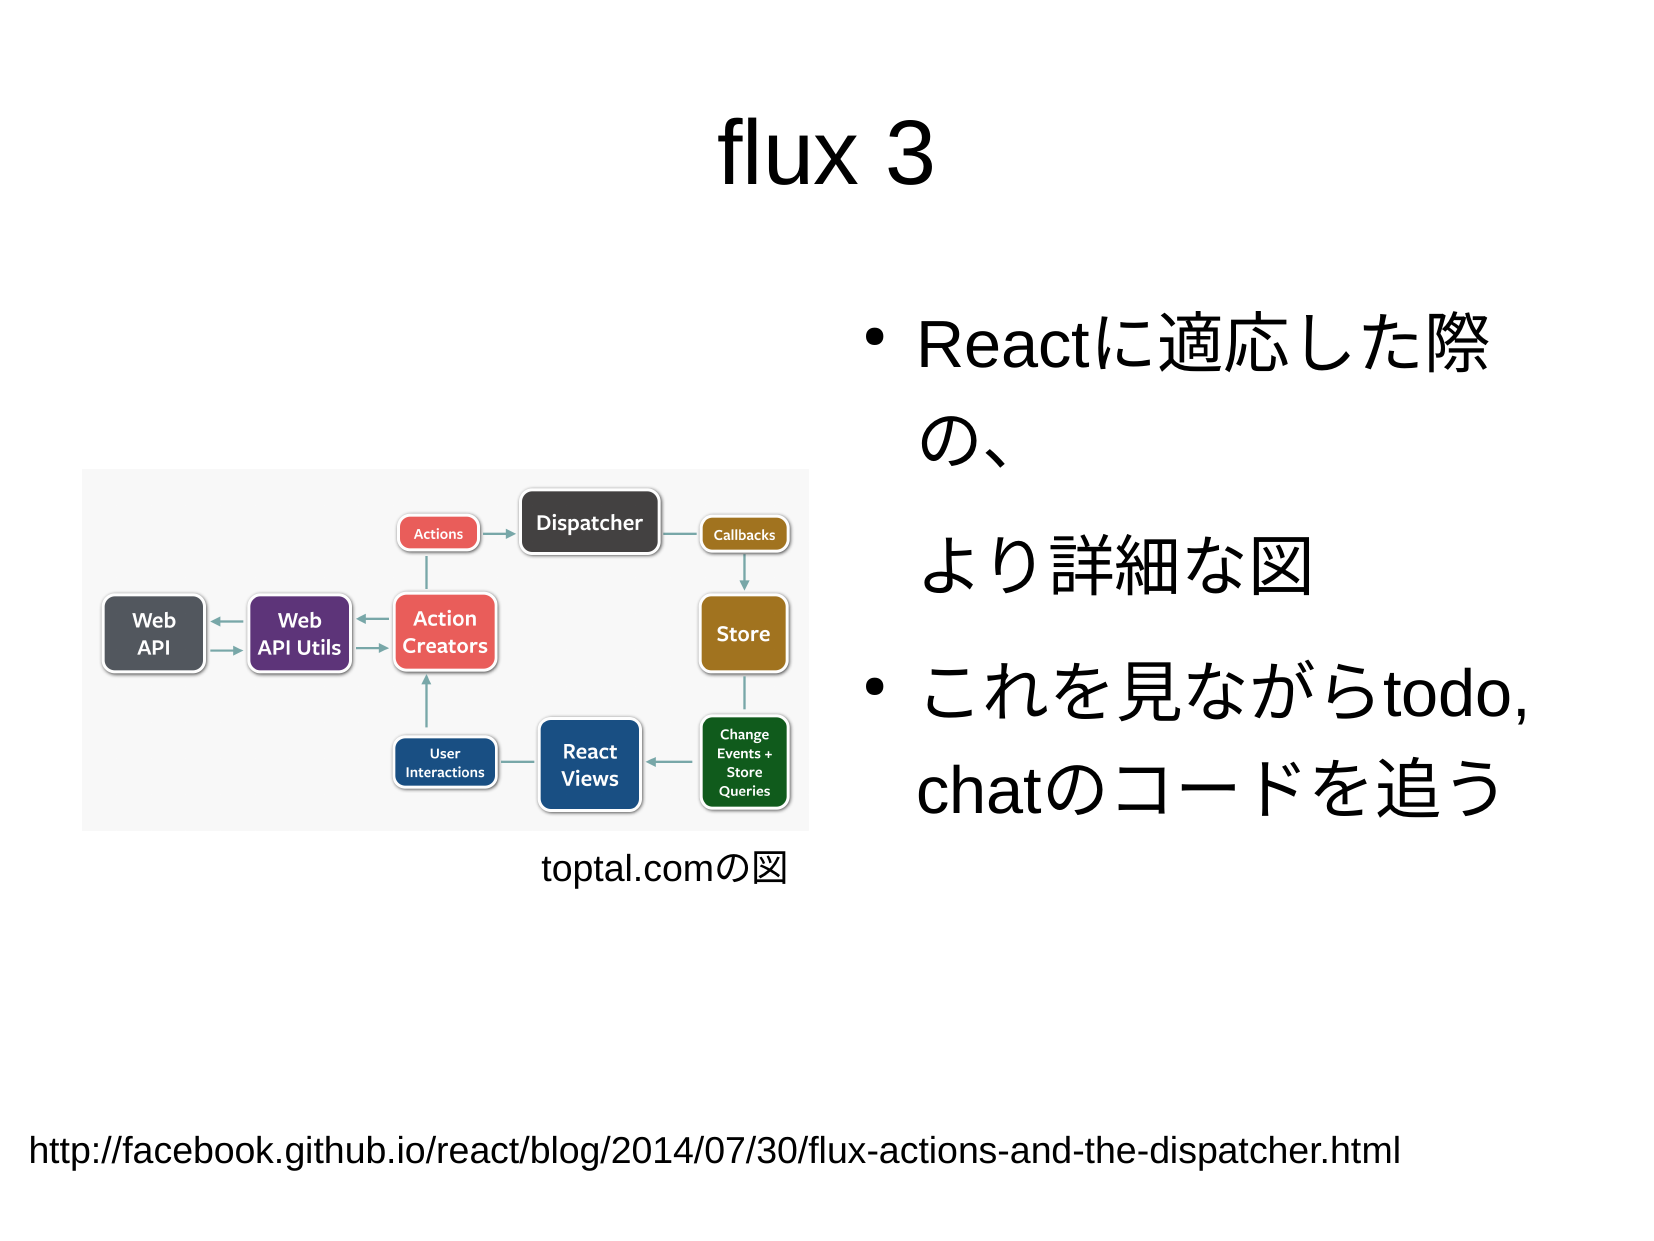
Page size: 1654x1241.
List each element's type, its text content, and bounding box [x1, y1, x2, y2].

list Reactに適応した際の、 より詳細な図 これを見ながらtodo, chatのコードを追う [845, 290, 1572, 1010]
picture [82, 469, 809, 831]
title flux 3 [82, 49, 1571, 257]
text_box toptal.comの図 [491, 830, 804, 888]
text_box http://facebook.github.io/react/blog/2014/07/30/flux-actions-and-the-dispatcher.html [13, 1122, 1417, 1179]
